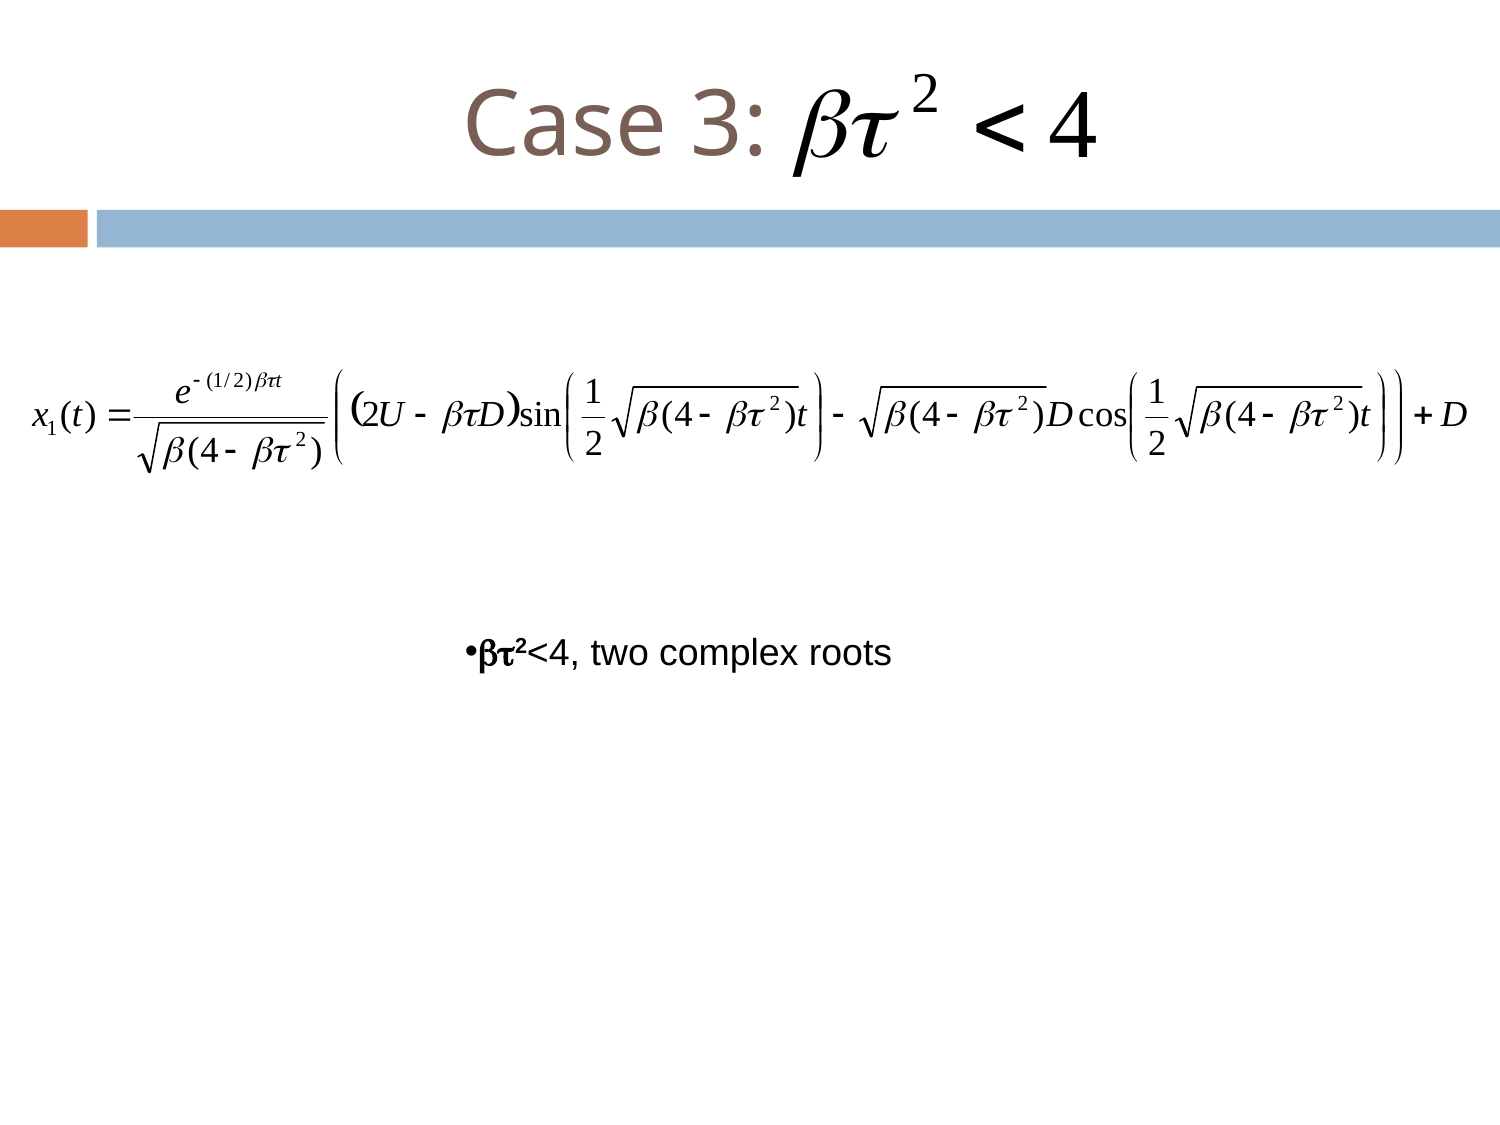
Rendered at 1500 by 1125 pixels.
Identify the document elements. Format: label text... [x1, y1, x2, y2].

text_box 2<4, two complex roots [450, 574, 1345, 771]
title Case 3: [99, 37, 1438, 201]
chart [25, 362, 1475, 482]
chart [774, 50, 1113, 199]
